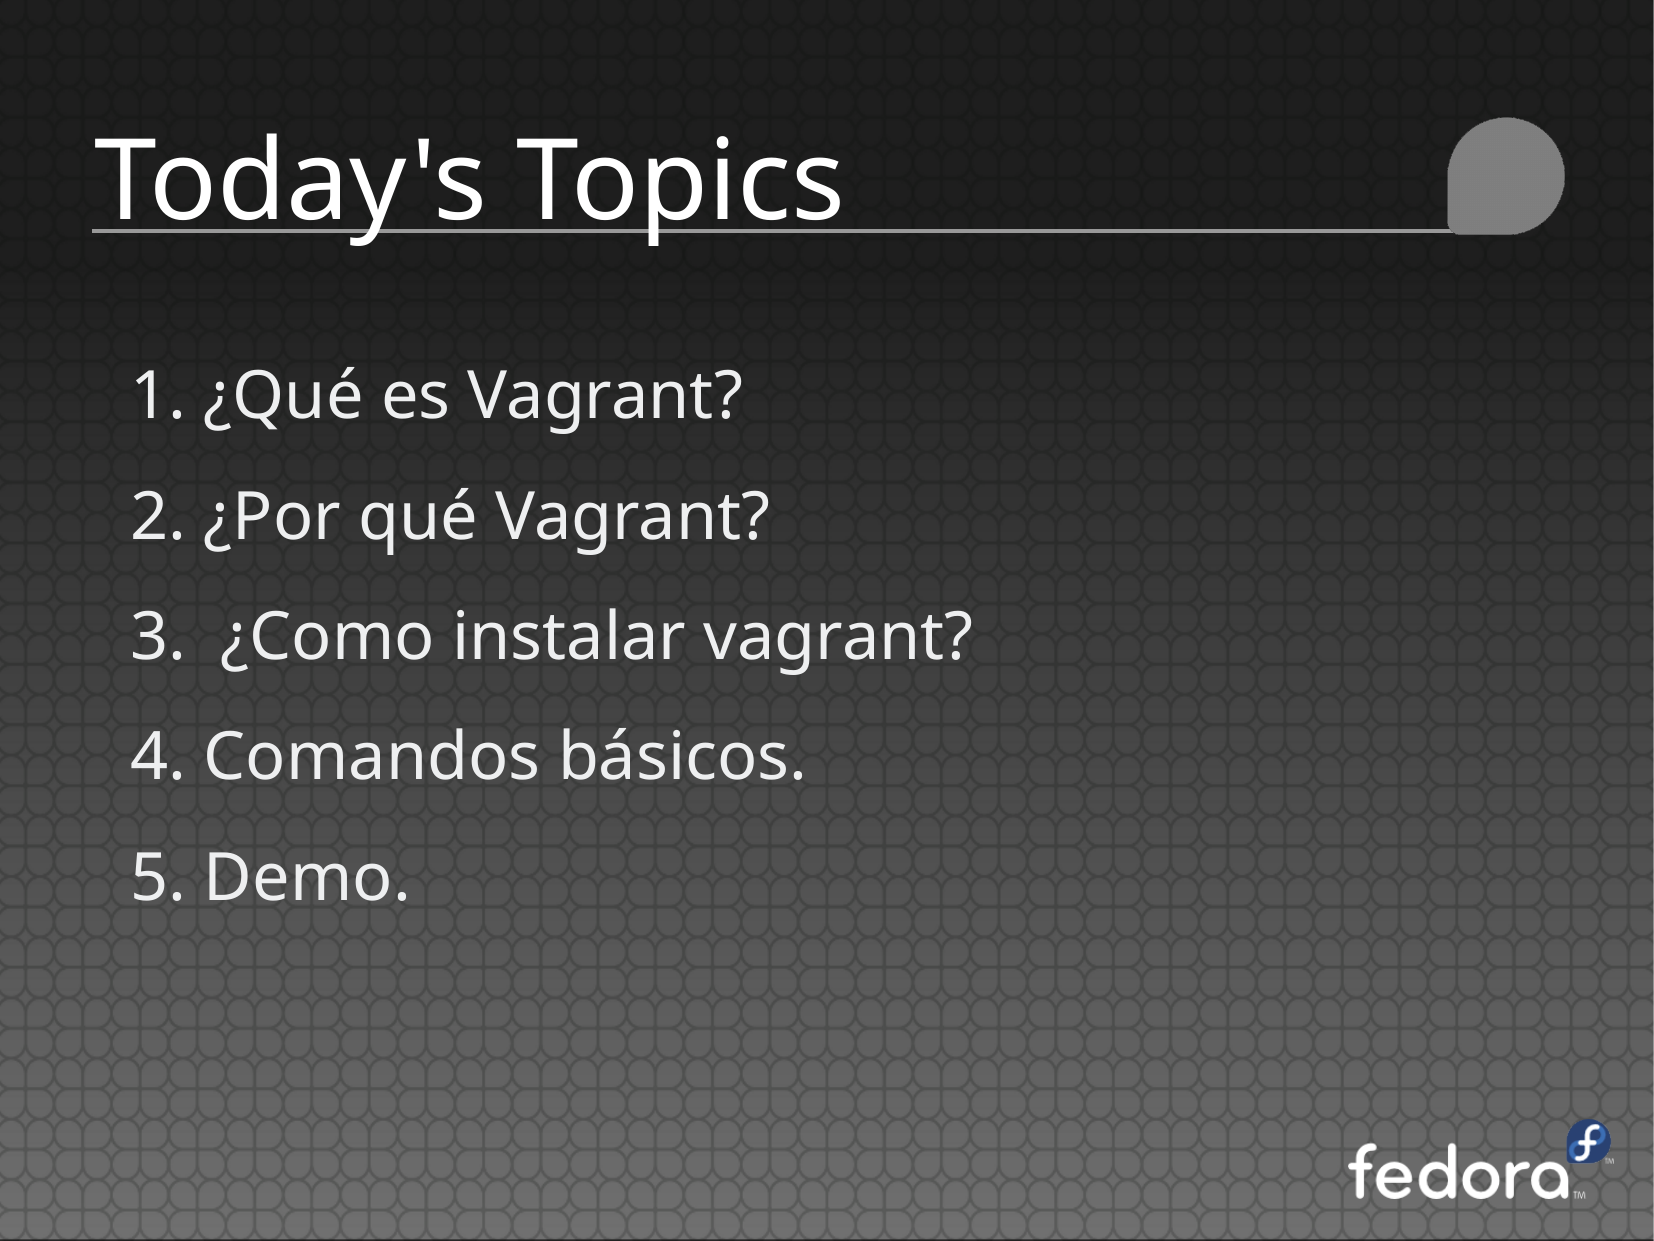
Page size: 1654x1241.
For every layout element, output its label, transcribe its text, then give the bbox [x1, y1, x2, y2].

title Today's Topics [94, 100, 1426, 251]
picture [0, 0, 1654, 1241]
list ¿Qué es Vagrant? ¿Por qué Vagrant? ¿Como instalar vagrant? Comandos básicos. Demo. [112, 227, 1501, 1163]
